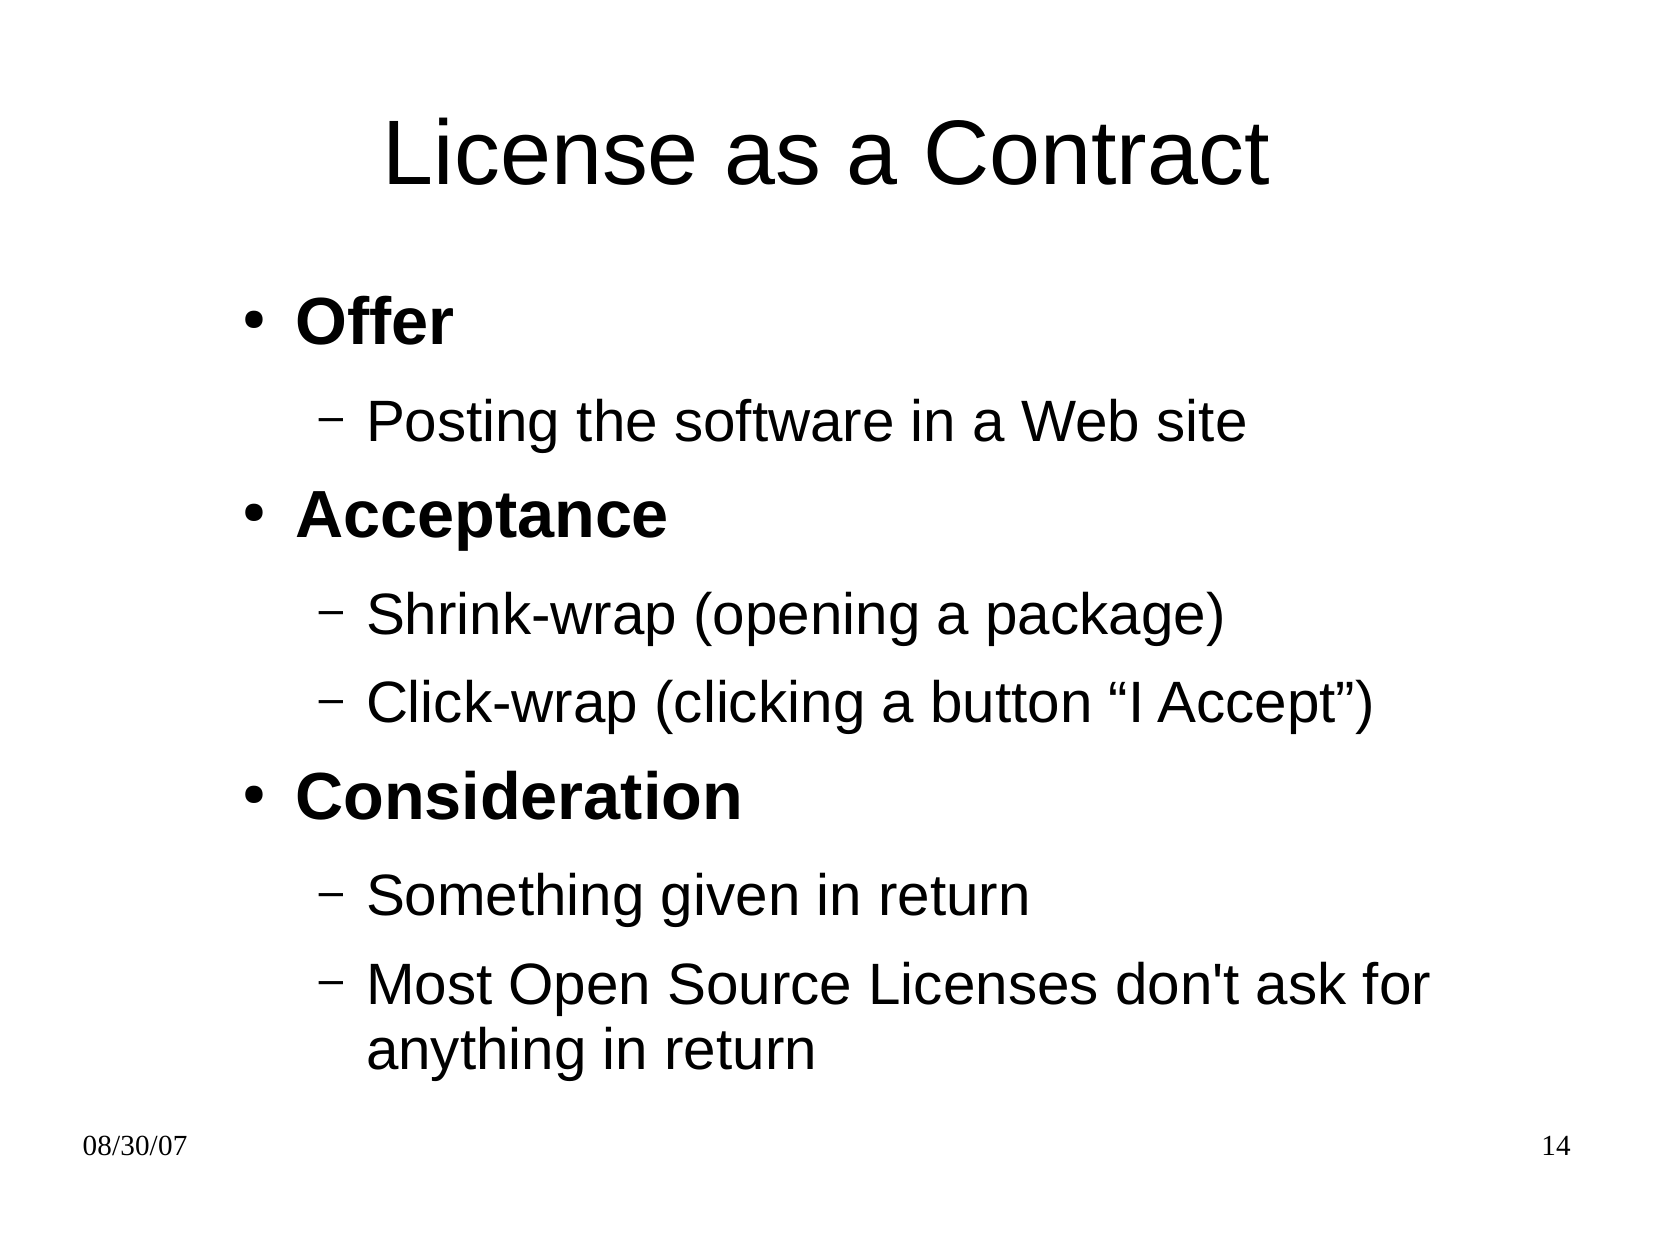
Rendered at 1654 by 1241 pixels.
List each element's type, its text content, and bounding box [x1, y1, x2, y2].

title License as a Contract [82, 49, 1571, 257]
list Offer Posting the software in a Web site Acceptance Shrink-wrap (opening a package) Click-wrap (clicking a button “I Accept”) Consideration Something given in return Most Open Source Licenses don't ask for anything in return [224, 284, 1482, 1082]
